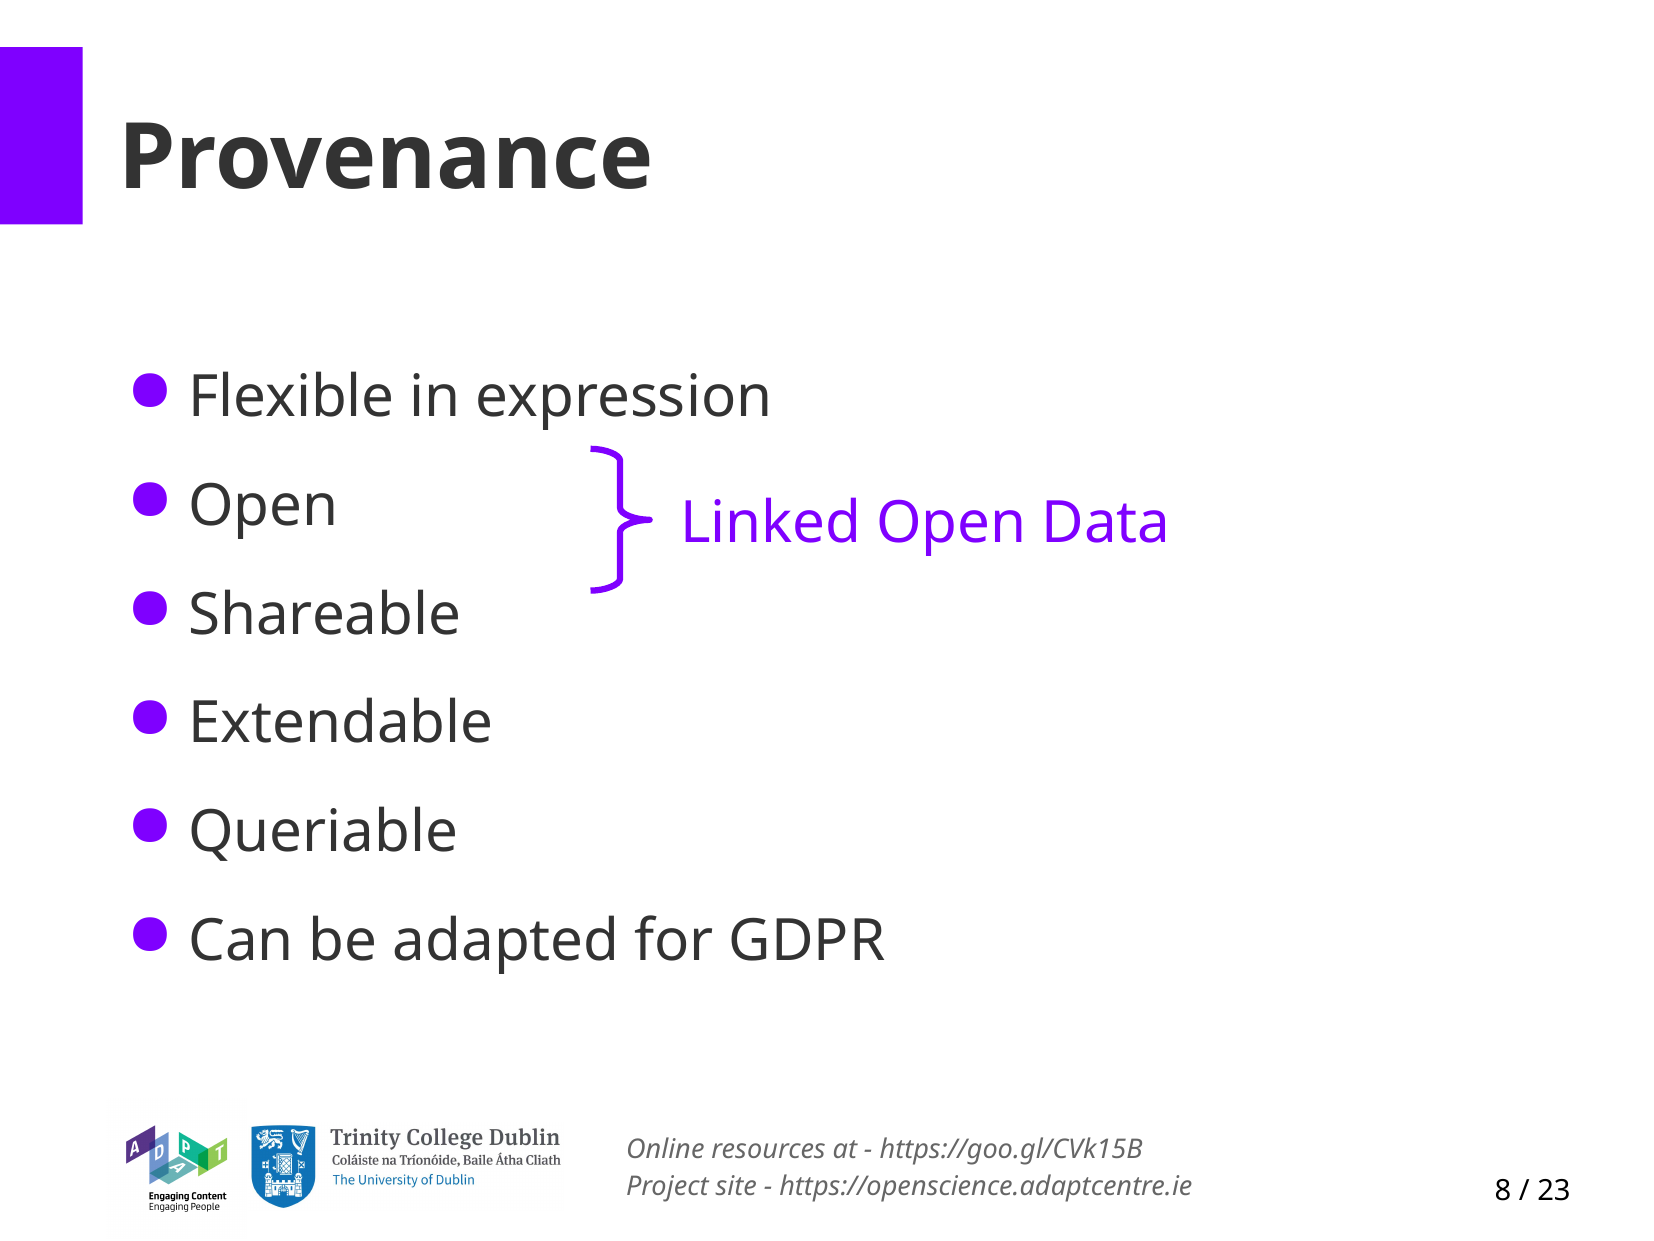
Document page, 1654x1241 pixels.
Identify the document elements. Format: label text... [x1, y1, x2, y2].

list Flexible in expression Open Shareable Extendable Queriable Can be adapted for GDPR [118, 354, 1536, 1074]
title Provenance [118, 49, 1571, 257]
picture [248, 1122, 564, 1211]
text_box Linked Open Data [665, 472, 1217, 556]
picture [106, 1098, 247, 1239]
